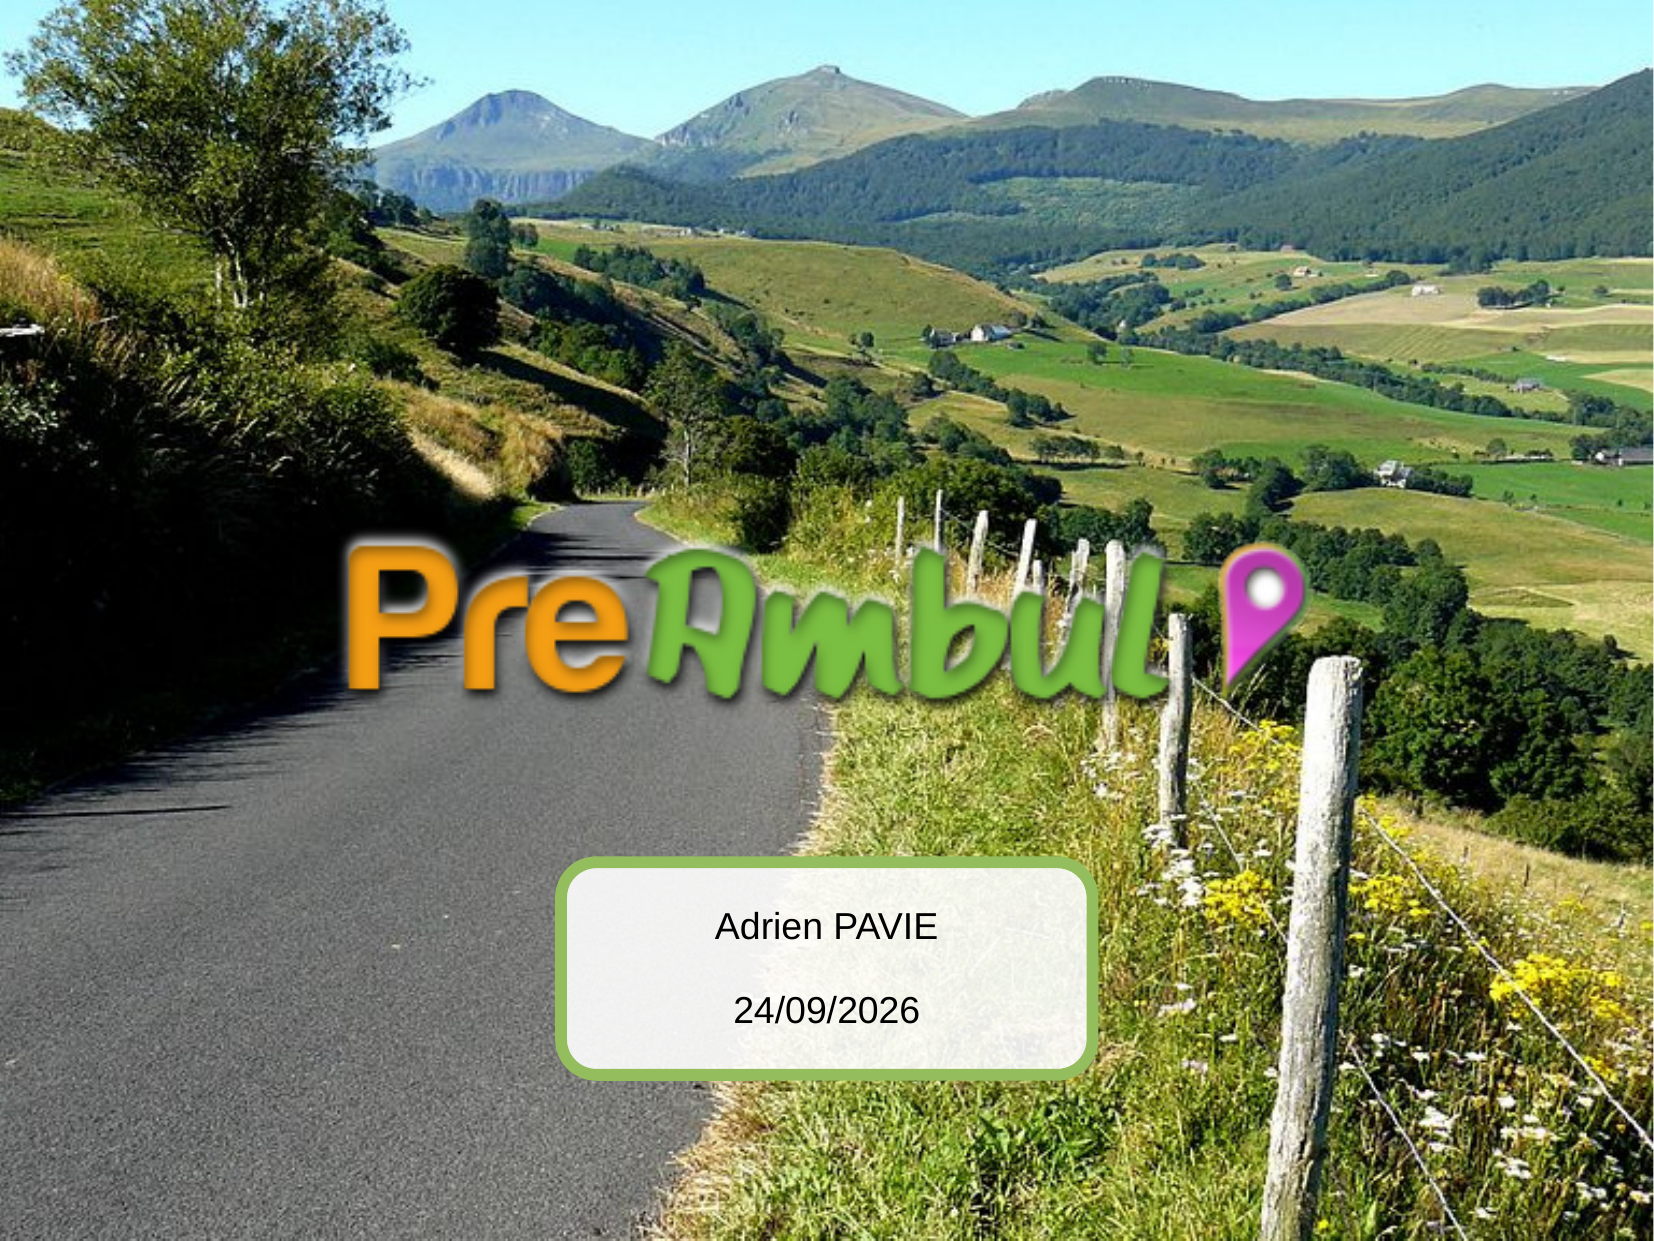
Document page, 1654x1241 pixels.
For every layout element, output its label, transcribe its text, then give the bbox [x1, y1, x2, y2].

picture [0, 0, 1654, 1241]
text_box Adrien PAVIE 29/05/2013 [561, 862, 1093, 1075]
